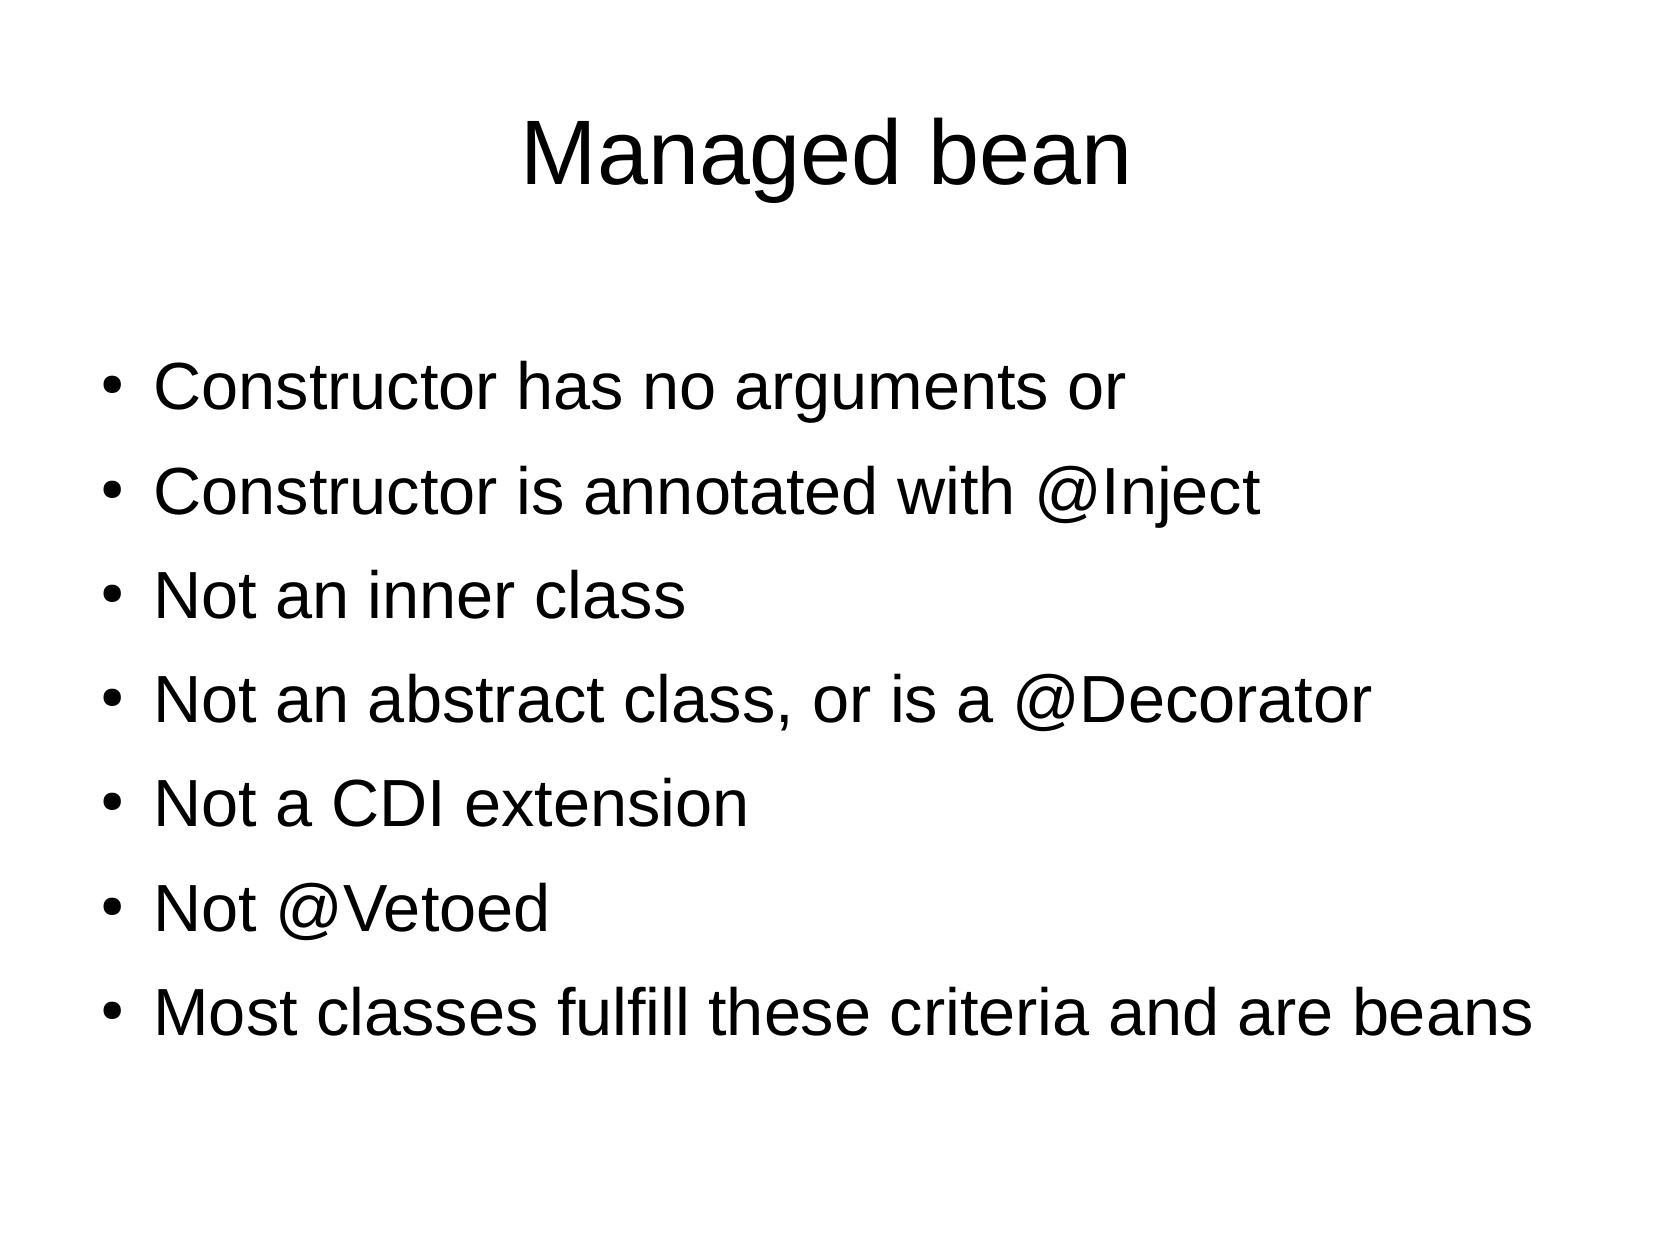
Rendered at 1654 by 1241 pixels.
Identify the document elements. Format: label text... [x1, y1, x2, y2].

title Managed bean [82, 49, 1571, 257]
list Constructor has no arguments or Constructor is annotated with @Inject Not an inner class Not an abstract class, or is a @Decorator Not a CDI extension Not @Vetoed Most classes fulfill these criteria and are beans [82, 290, 1571, 1109]
